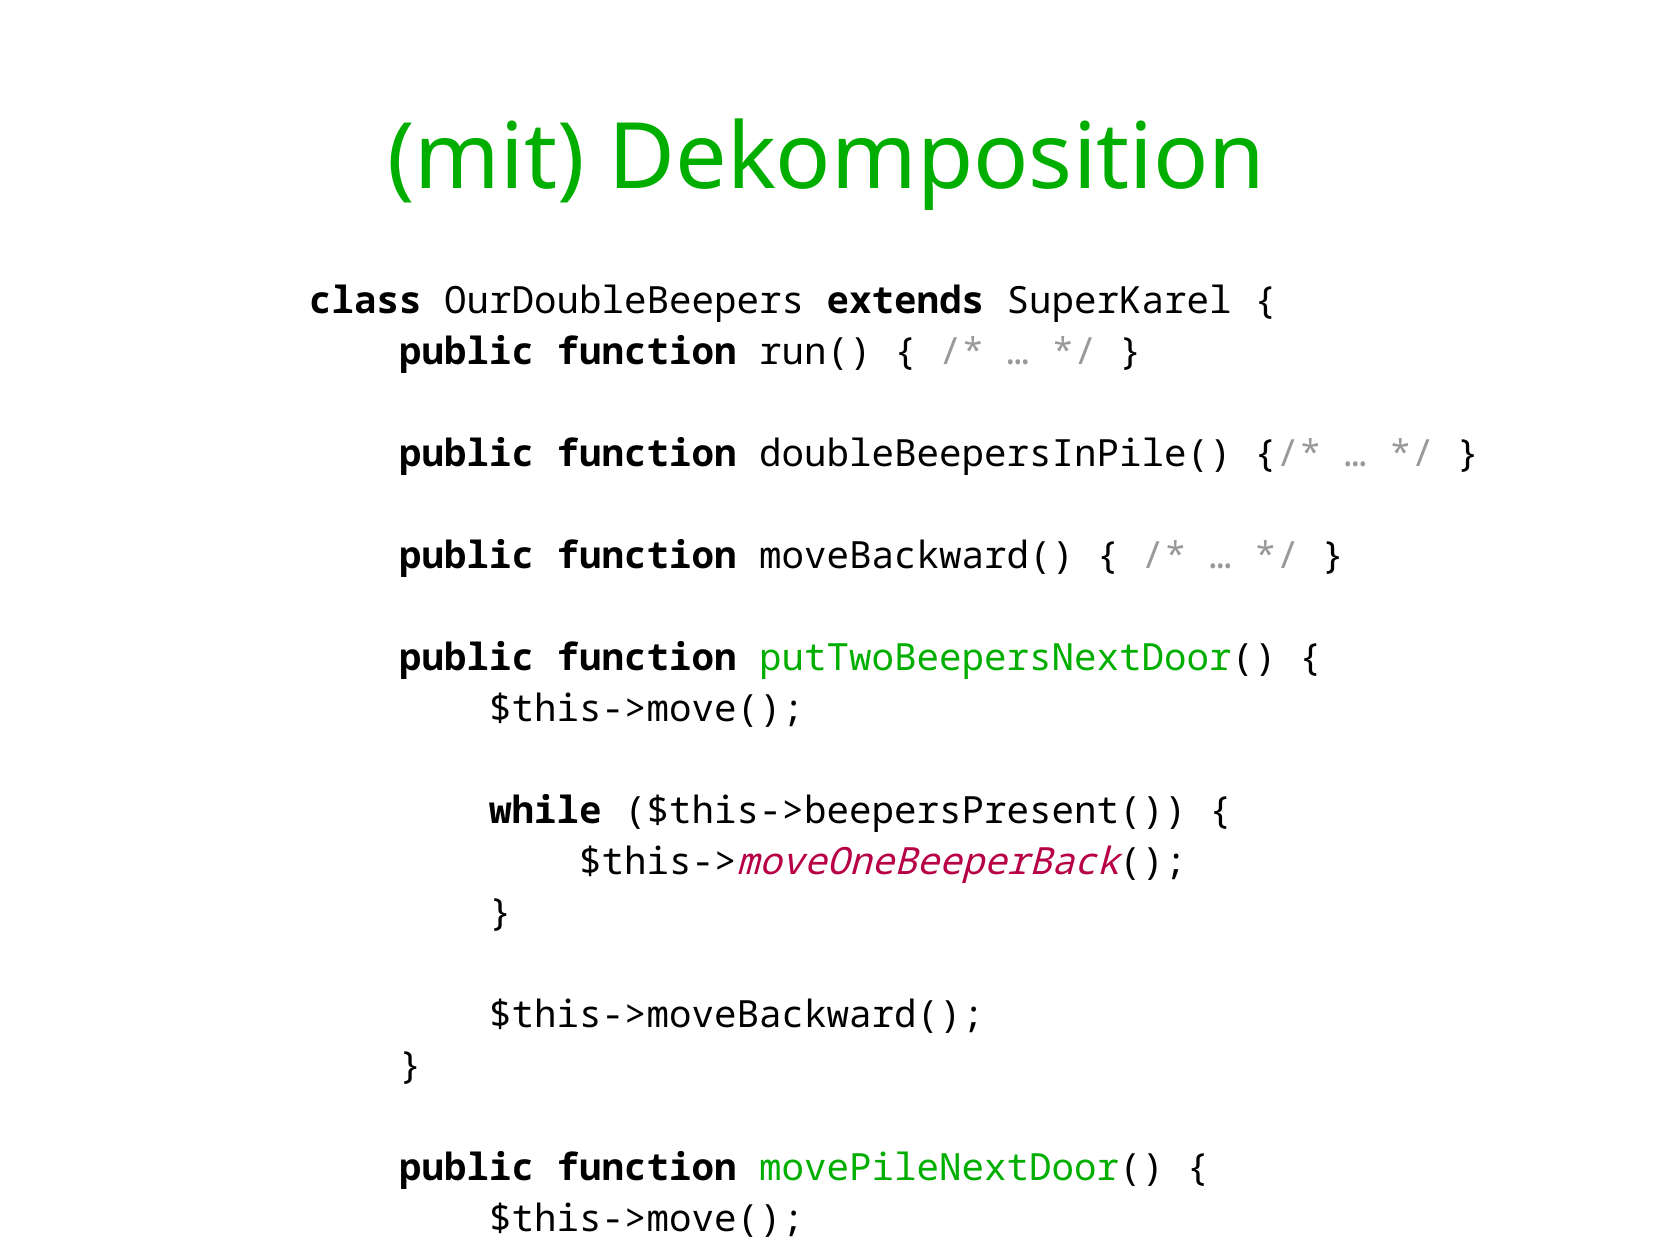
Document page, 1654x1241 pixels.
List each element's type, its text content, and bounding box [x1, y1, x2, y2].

text_box class OurDoubleBeepers extends SuperKarel { public function run() { /* … */ } public function doubleBeepersInPile() {/* … */ } public function moveBackward() { /* … */ } public function putTwoBeepersNextDoor() { $this->move(); while ($this->beepersPresent()) { $this->moveOneBeeperBack(); } $this->moveBackward(); } public function movePileNextDoor() { $this->move(); $this->putBeeper(); $this->putBeeper(); $this->moveBackward(); } } [294, 265, 1495, 1181]
title (mit) Dekomposition [82, 56, 1571, 250]
